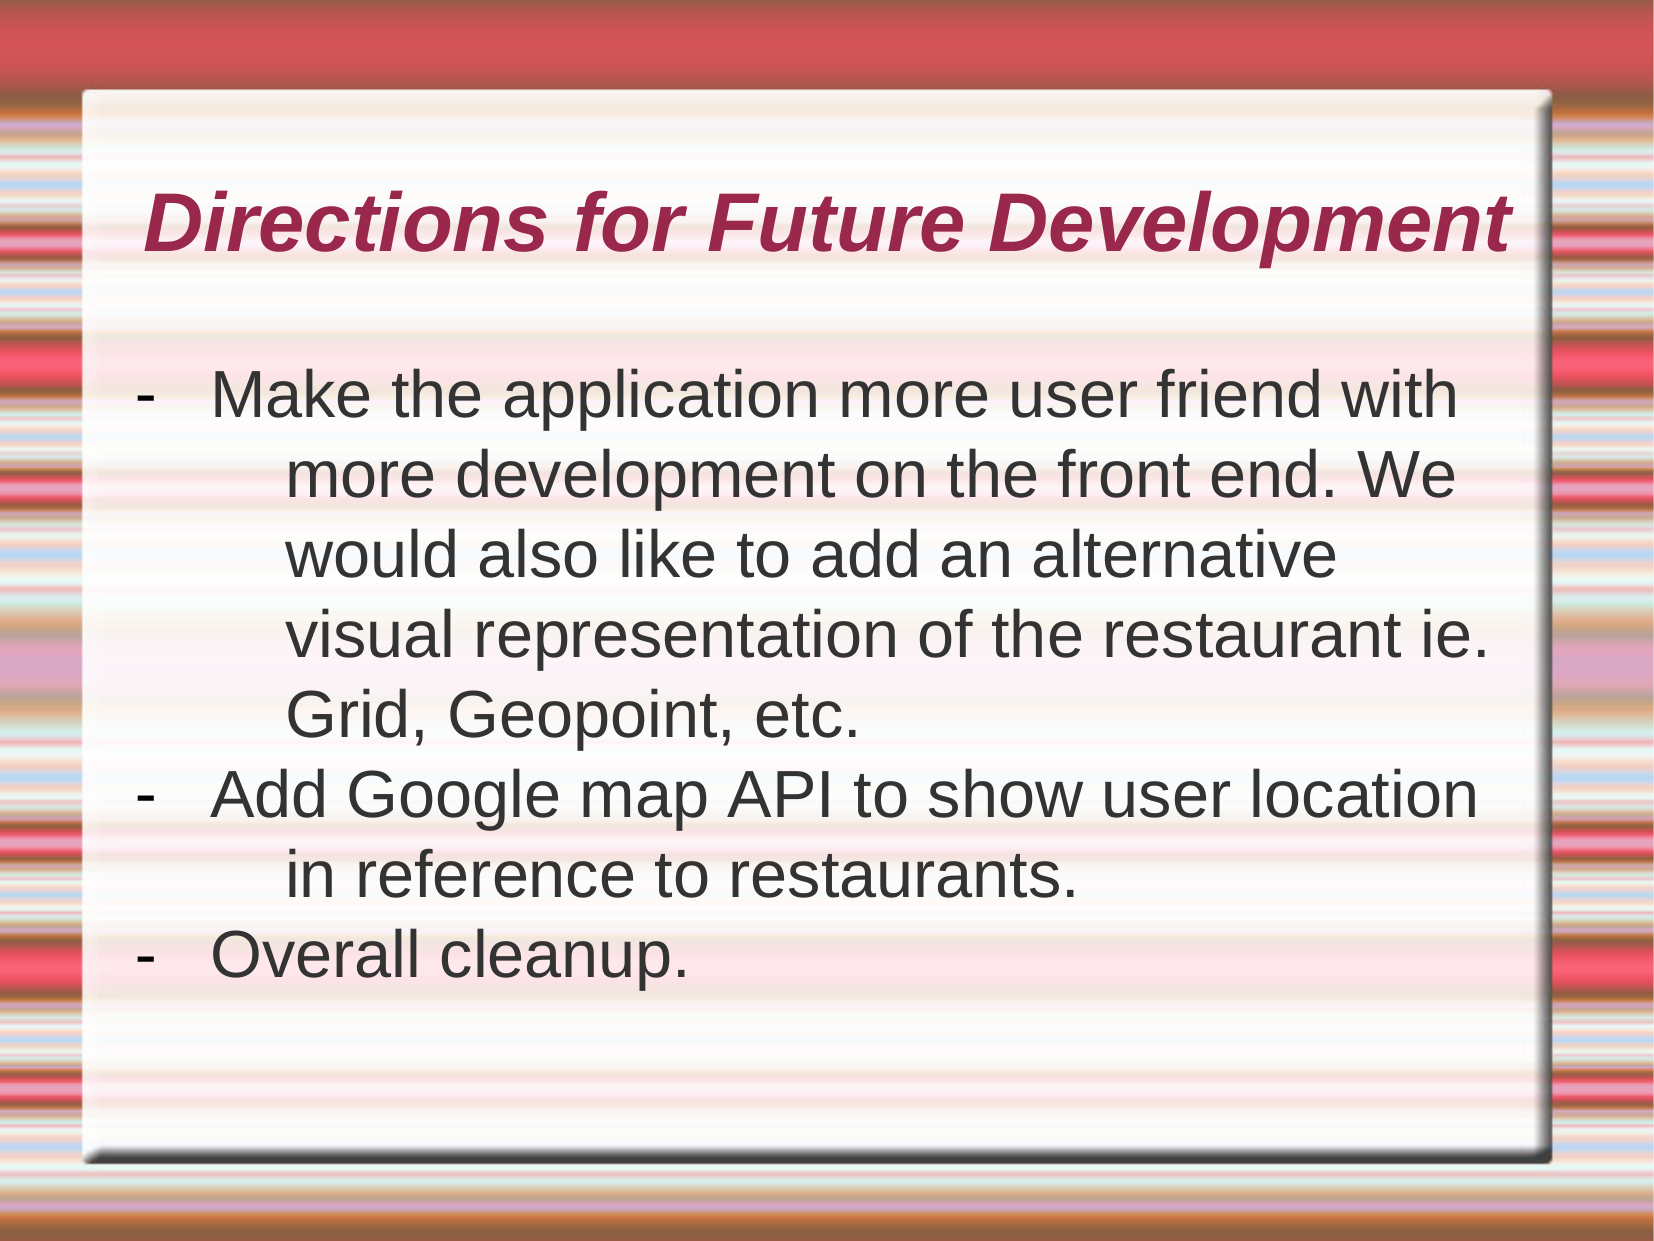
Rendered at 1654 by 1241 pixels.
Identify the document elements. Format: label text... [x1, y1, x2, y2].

list Make the application more user friend with more development on the front end. We would also like to add an alternative visual representation of the restaurant ie. Grid, Geopoint, etc. Add Google map API to show user location in reference to restaurants. Overall cleanup. [134, 350, 1516, 1132]
title Directions for Future Development [121, 114, 1534, 322]
